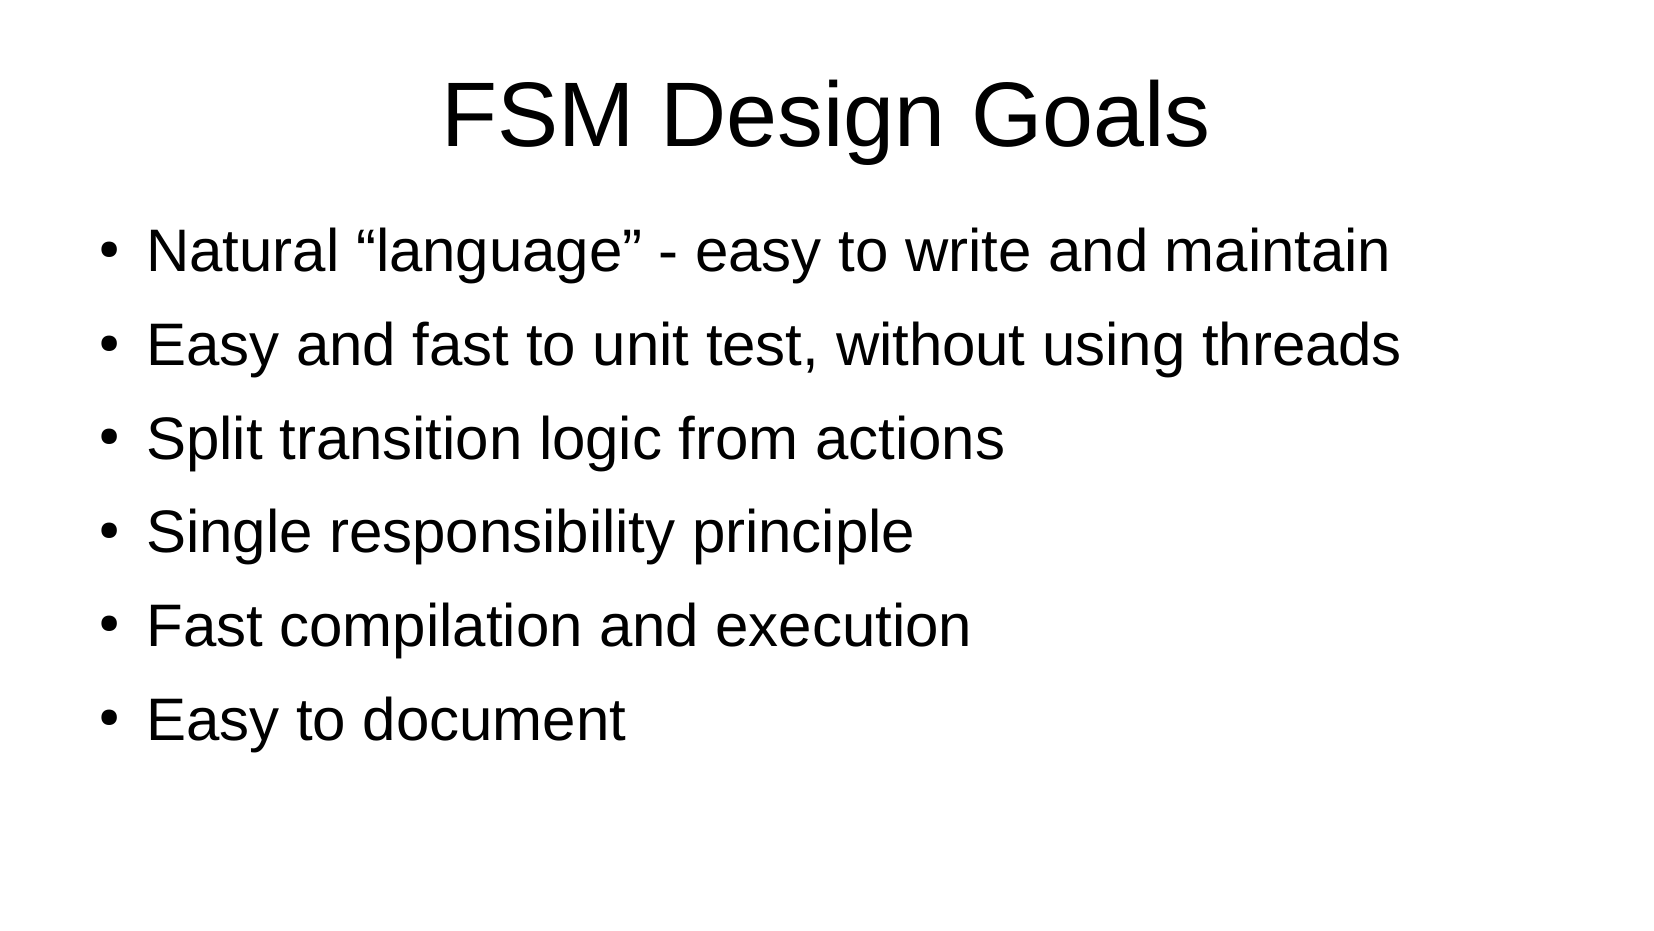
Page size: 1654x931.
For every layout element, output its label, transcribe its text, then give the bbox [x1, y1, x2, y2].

title FSM Design Goals [82, 37, 1571, 193]
list Natural “language” - easy to write and maintain Easy and fast to unit test, without using threads Split transition logic from actions Single responsibility principle Fast compilation and execution Easy to document [82, 217, 1571, 758]
